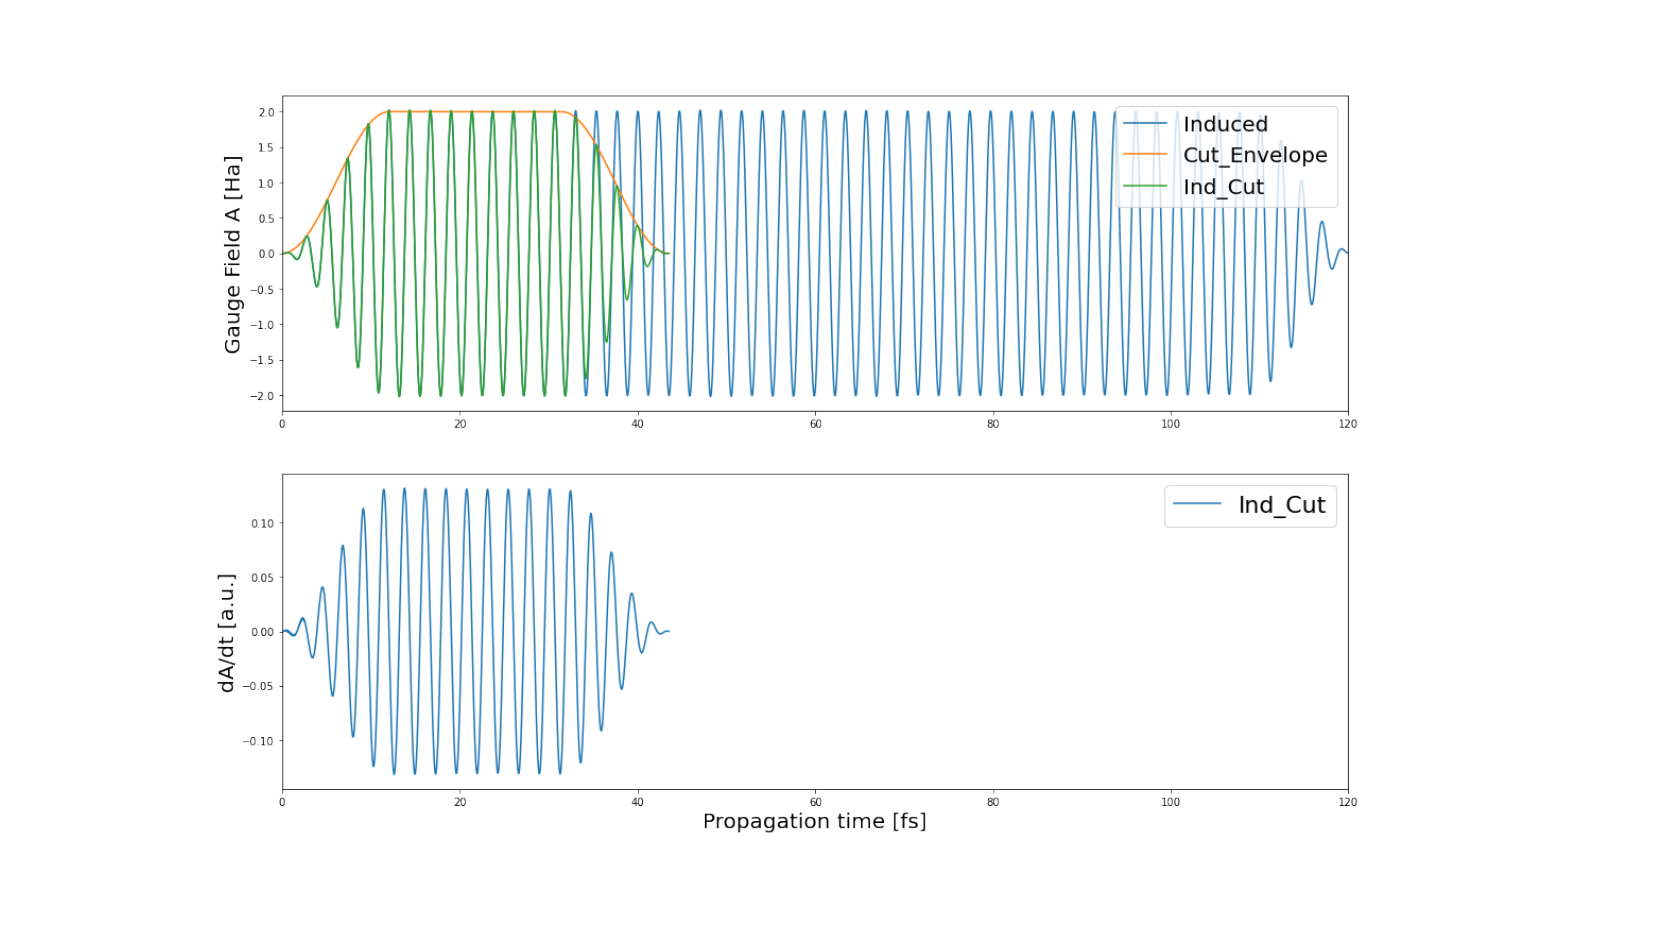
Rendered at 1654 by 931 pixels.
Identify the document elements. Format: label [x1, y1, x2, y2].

picture [210, 90, 1366, 839]
